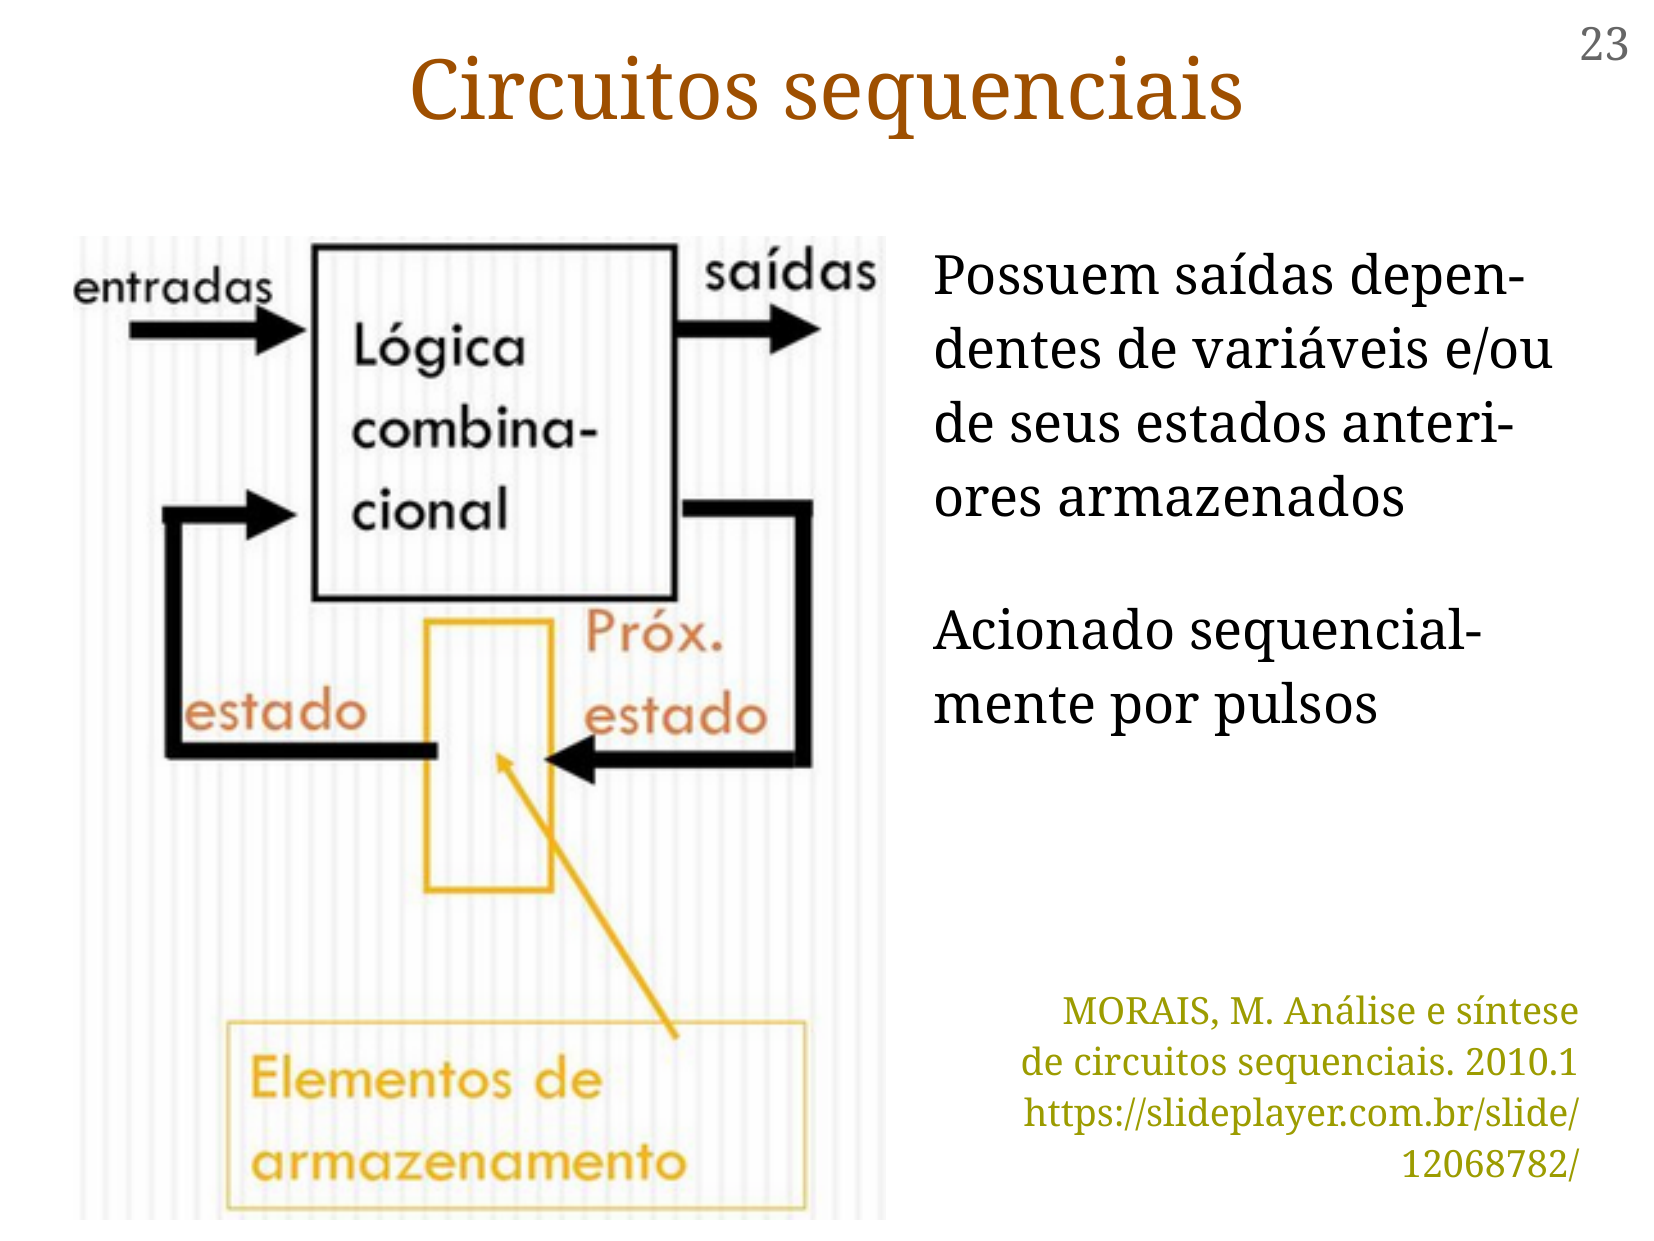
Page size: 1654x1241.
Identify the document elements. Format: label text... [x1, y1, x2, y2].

title Circuitos sequenciais [59, 29, 1595, 148]
picture [73, 236, 886, 1220]
text_box MORAIS, M. Análise e síntese de circuitos sequenciais. 2010.1 https://slideplayer.com.br/slide/12068782/ [1003, 976, 1595, 1196]
list Possuem saídas depen-dentes de variáveis e/ou de seus estados anteri-ores armazenados Acionado sequencial-mente por pulsos [930, 236, 1595, 1211]
